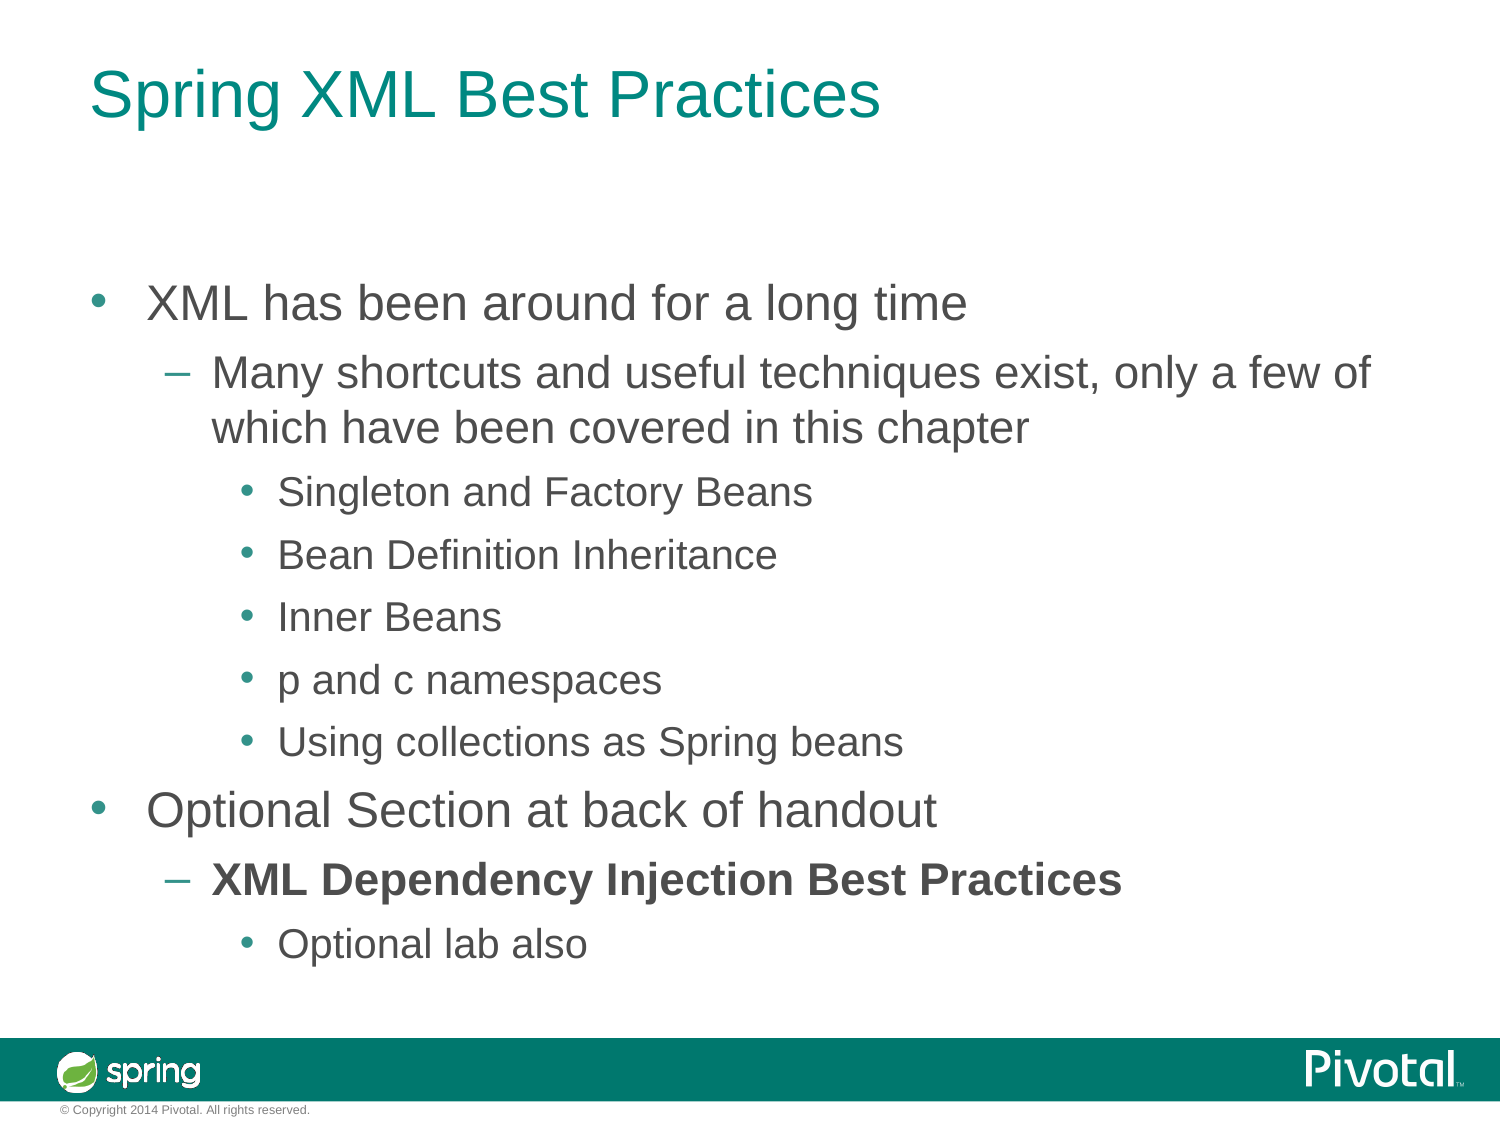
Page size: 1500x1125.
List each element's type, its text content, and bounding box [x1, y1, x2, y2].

list XML has been around for a long time Many shortcuts and useful techniques exist, only a few of which have been covered in this chapter Singleton and Factory Beans Bean Definition Inheritance Inner Beans p and c namespaces Using collections as Spring beans Optional Section at back of handout XML Dependency Injection Best Practices Optional lab also [75, 262, 1426, 1013]
picture [32, 1041, 210, 1103]
title Spring XML Best Practices [75, 37, 1426, 225]
picture [1306, 1050, 1464, 1087]
